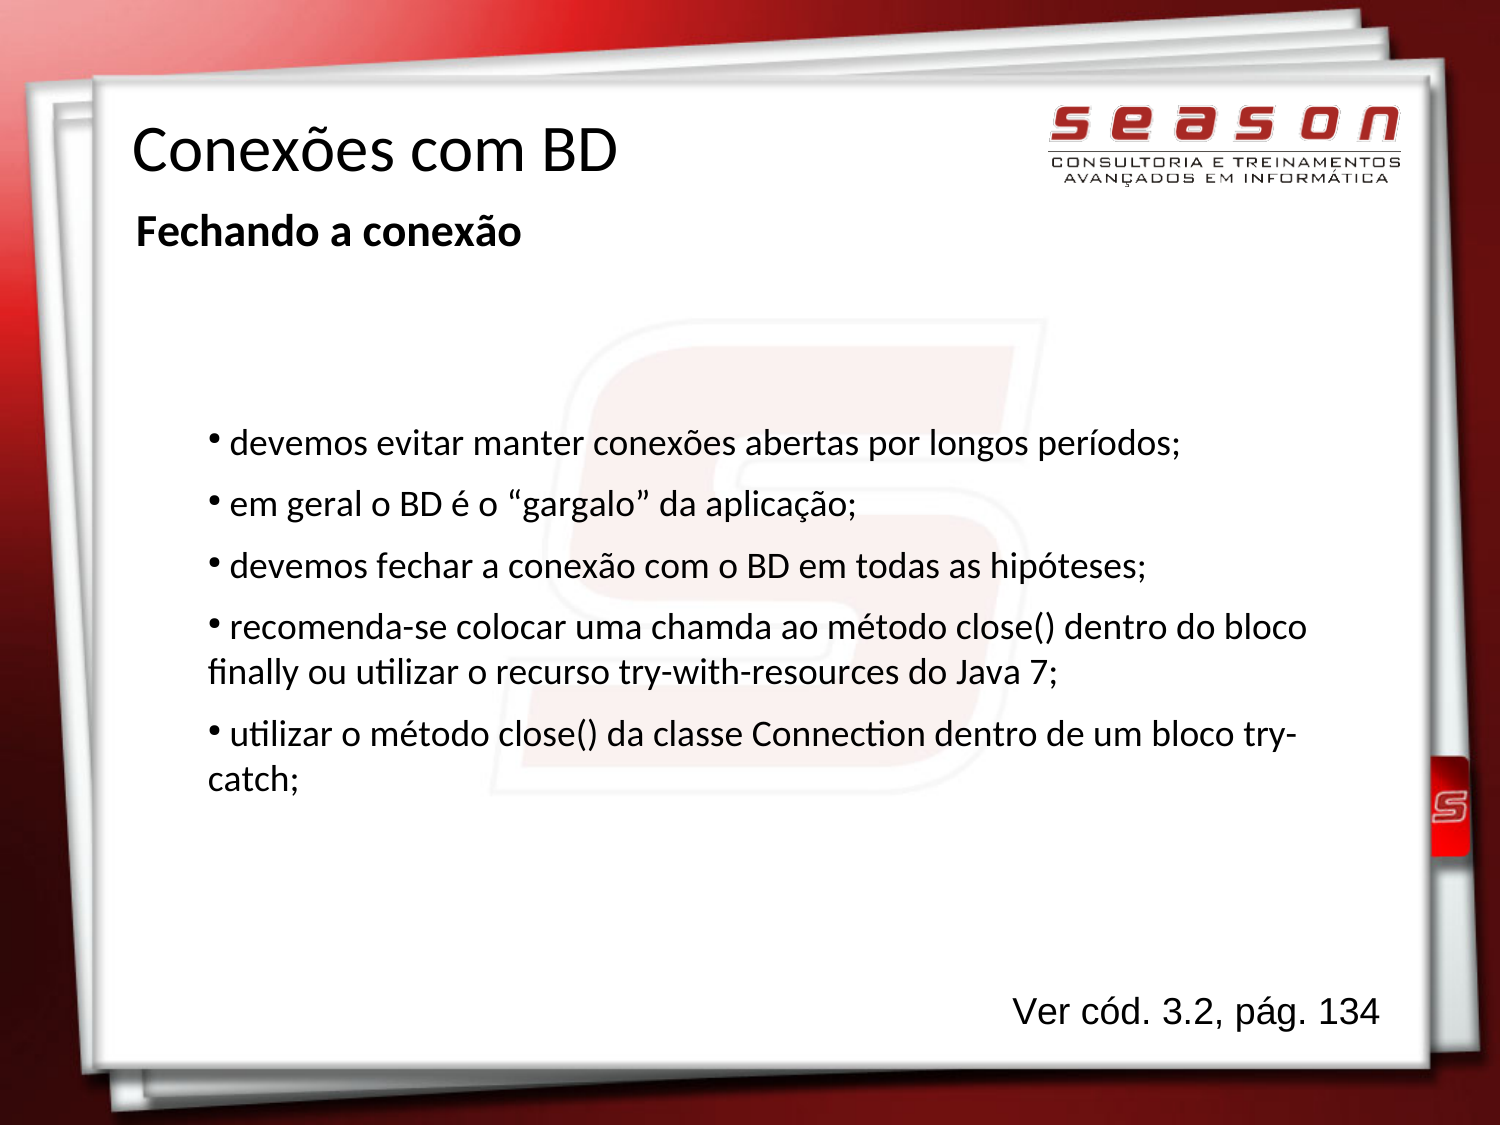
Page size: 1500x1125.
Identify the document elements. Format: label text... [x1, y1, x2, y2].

text_box Ver cód. 3.2, pág. 134 [708, 979, 1396, 1040]
title Conexões com BD [118, 33, 1394, 257]
picture [0, 0, 1500, 1125]
text_box Fechando a conexão [119, 200, 1240, 256]
text_box devemos evitar manter conexões abertas por longos períodos; em geral o BD é o “gargalo” da aplicação; devemos fechar a conexão com o BD em todas as hipóteses; recomenda-se colocar uma chamda ao método close() dentro do bloco finally ou utilizar o recurso try-with-resources do Java 7; utilizar o método close() da classe Connection dentro de um bloco try-catch; [207, 283, 1328, 934]
